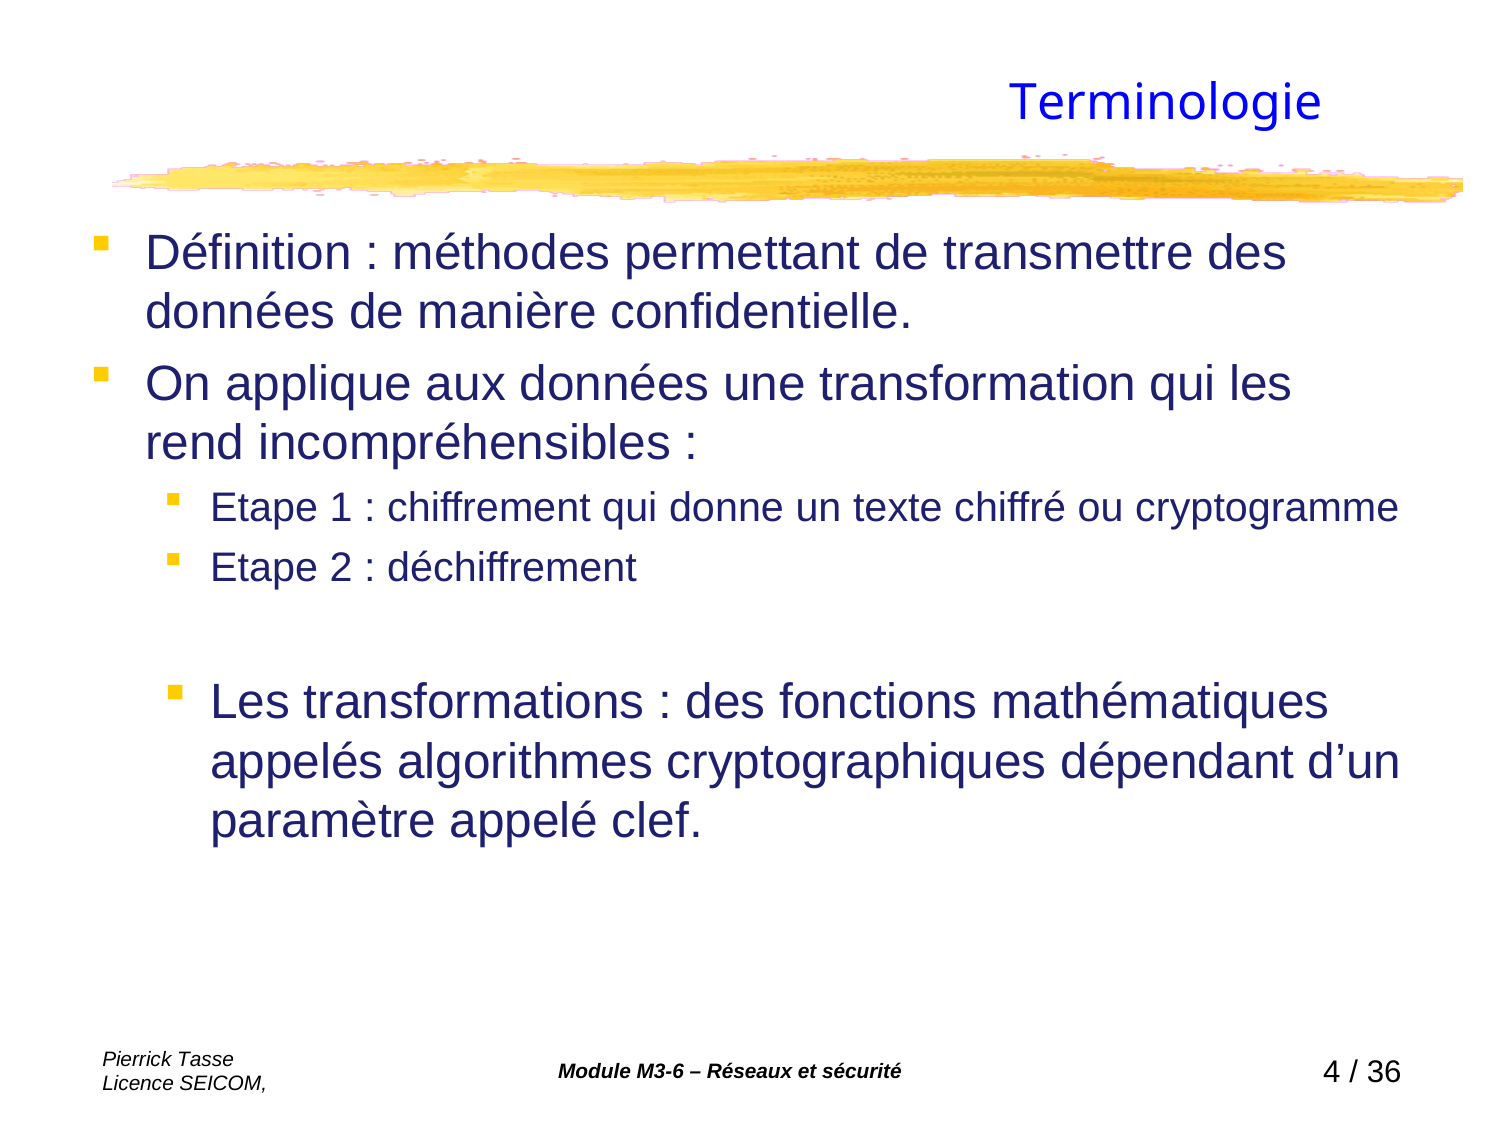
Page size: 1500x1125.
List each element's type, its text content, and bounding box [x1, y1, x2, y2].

list Définition : méthodes permettant de transmettre des données de manière confidentielle. On applique aux données une transformation qui les rend incompréhensibles : Etape 1 : chiffrement qui donne un texte chiffré ou cryptogramme Etape 2 : déchiffrement Les transformations : des fonctions mathématiques appelés algorithmes cryptographiques dépendant d’un paramètre appelé clef. [74, 212, 1417, 865]
picture [112, 149, 1463, 213]
title Terminologie [62, 37, 1338, 138]
